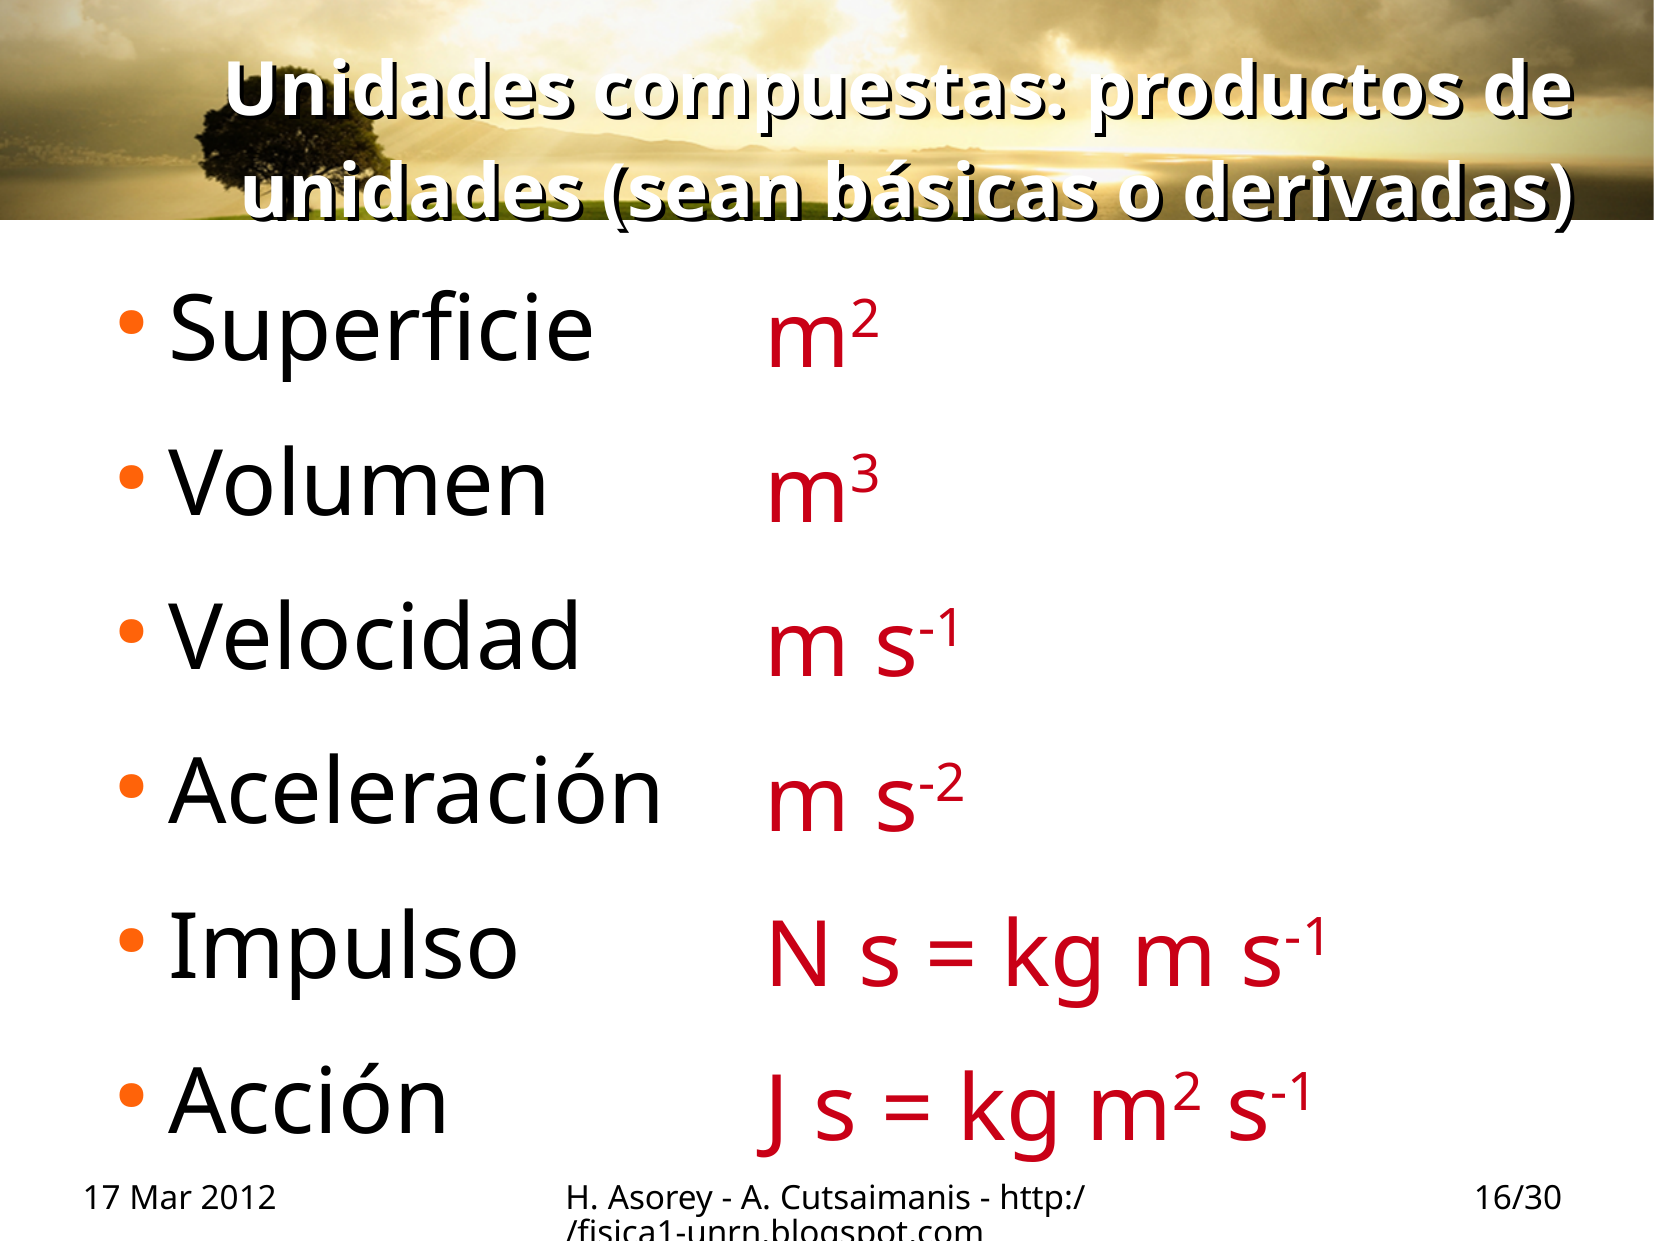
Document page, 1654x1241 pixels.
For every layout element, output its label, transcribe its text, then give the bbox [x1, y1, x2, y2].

title Unidades compuestas: productos de unidades (sean básicas o derivadas) [86, 6, 1576, 262]
picture [0, 0, 1654, 220]
text_box m2 m3 m s-1 m s-2 N s = kg m s-1 J s = kg m2 s-1 [750, 262, 1613, 1156]
text_box Superficie Volumen Velocidad Aceleración Impulso Acción [82, 255, 1571, 1141]
